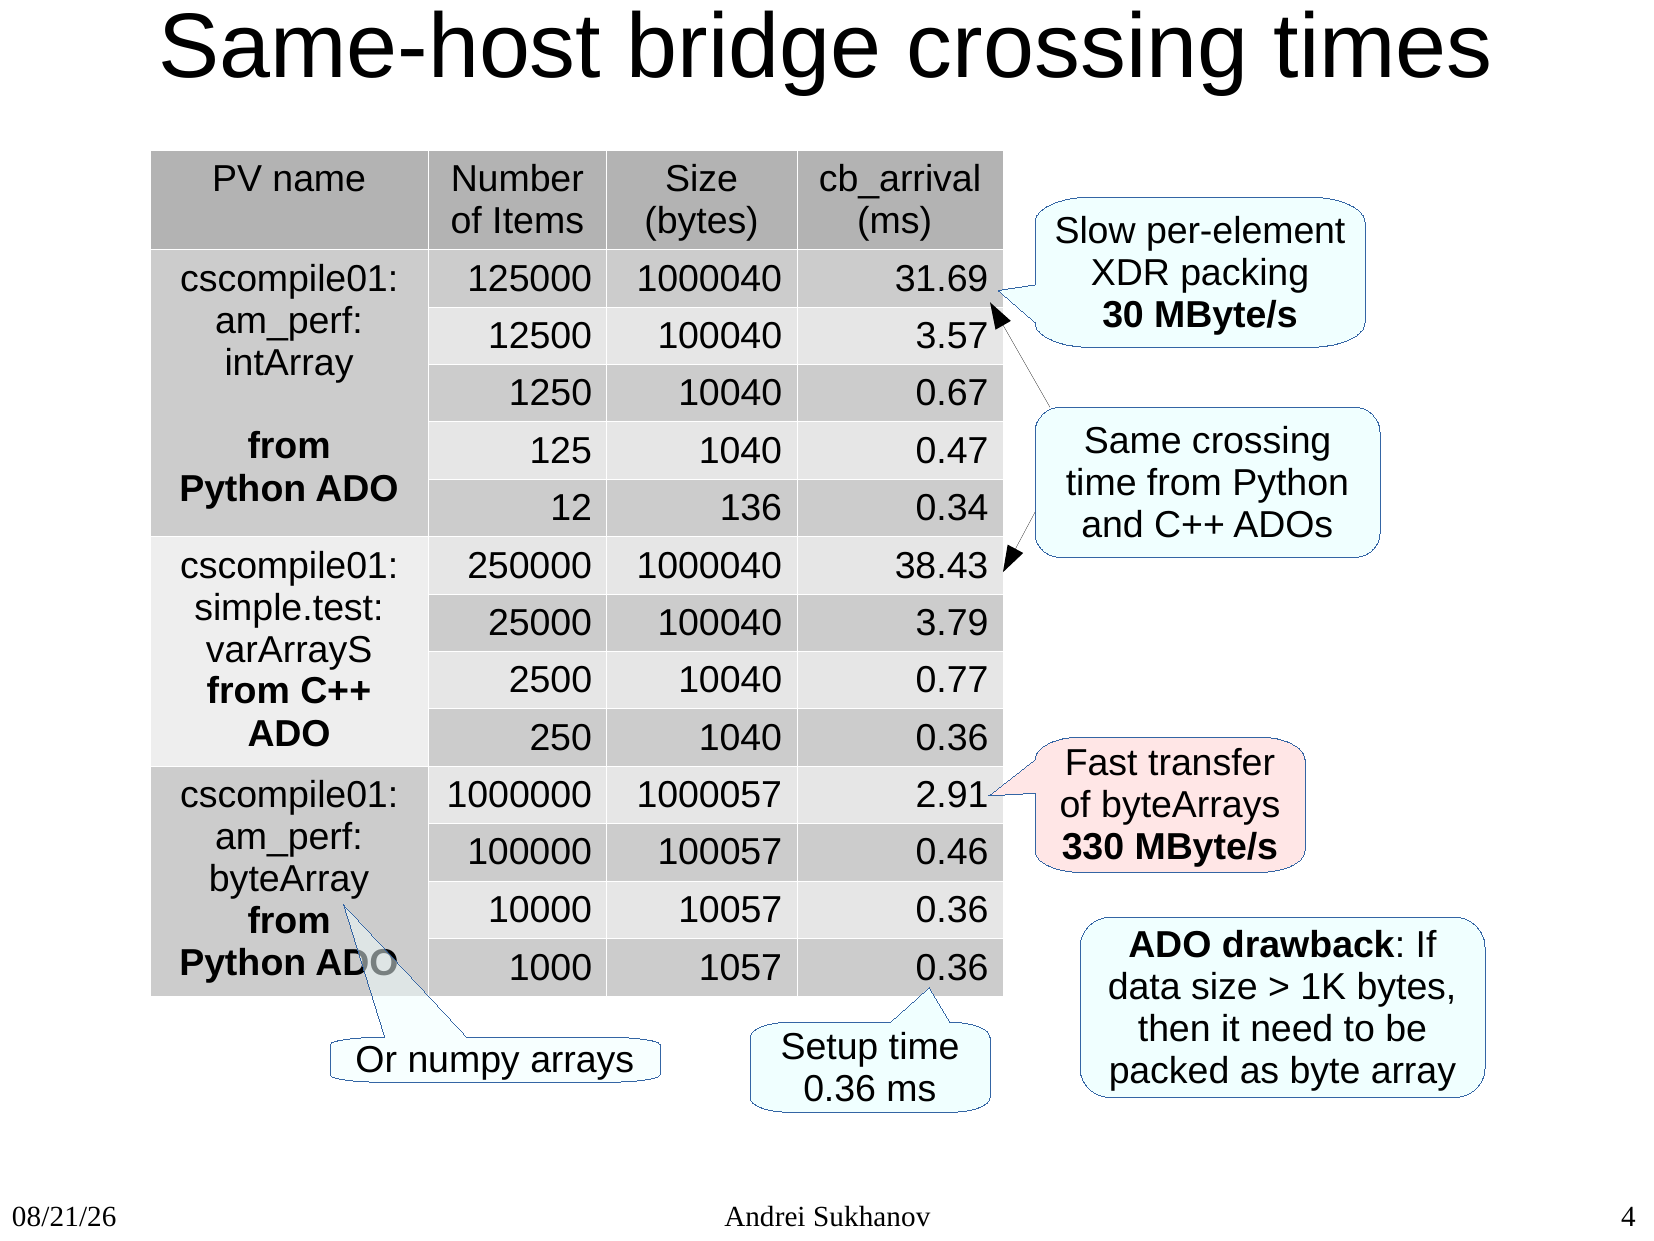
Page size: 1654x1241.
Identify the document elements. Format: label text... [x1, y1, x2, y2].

table_cell 125000 [429, 250, 606, 307]
table_cell 0.36 [798, 709, 1003, 766]
text_box Fast transfer of byteArrays 330 MByte/s [988, 737, 1306, 873]
table_cell 25000 [429, 595, 606, 651]
table_cell 1000040 [607, 250, 797, 307]
table_cell 1040 [607, 422, 797, 479]
table_cell 125 [429, 422, 606, 479]
text_box Same crossing time from Python and C++ ADOs [1035, 407, 1381, 558]
table_cell 3.57 [798, 308, 1003, 364]
table_cell cscompile01: simple.test: varArrayS from C++ ADO [151, 537, 428, 766]
table_cell 250000 [429, 537, 606, 594]
table_cell 1000 [429, 939, 606, 996]
table_cell 2500 [429, 652, 606, 708]
table_cell 100040 [607, 308, 797, 364]
table_cell 0.46 [798, 824, 1003, 881]
table_cell 3.79 [798, 595, 1003, 651]
table_cell 0.77 [798, 652, 1003, 708]
table_cell 100057 [607, 824, 797, 881]
table_cell 12 [429, 480, 606, 536]
text_box Or numpy arrays [330, 904, 661, 1083]
table_cell 10040 [607, 652, 797, 708]
table_cell 10057 [607, 882, 797, 938]
table_cell 1000040 [607, 537, 797, 594]
table_cell 31.69 [798, 250, 1003, 307]
table_cell 10000 [429, 882, 606, 938]
table_cell 10040 [607, 365, 797, 421]
table_cell 12500 [429, 308, 606, 364]
table_cell 1250 [429, 365, 606, 421]
table_cell 2.91 [798, 767, 1003, 823]
text_box ADO drawback: If data size > 1K bytes, then it need to be packed as byte array [1080, 917, 1486, 1098]
table_cell 38.43 [798, 537, 1003, 594]
text_box Slow per-element XDR packing 30 MByte/s [998, 197, 1366, 348]
table_cell 1000000 [429, 767, 606, 823]
table_cell 1040 [607, 709, 797, 766]
table_cell 100000 [429, 824, 606, 881]
table_header cb_arrival (ms) [798, 151, 1003, 249]
table_cell 0.36 [798, 939, 1003, 996]
text_box Setup time 0.36 ms [750, 987, 991, 1113]
table_cell 0.36 [798, 882, 1003, 938]
table_header PV name [151, 151, 428, 249]
table_cell 250 [429, 709, 606, 766]
table_cell 0.34 [798, 480, 1003, 536]
table_cell 1057 [607, 939, 797, 996]
table_cell 100040 [607, 595, 797, 651]
table_cell 0.67 [798, 365, 1003, 421]
table_cell cscompile01: am_perf: intArray from Python ADO [151, 250, 428, 536]
table_cell 136 [607, 480, 797, 536]
title Same-host bridge crossing times [82, 0, 1571, 98]
table_cell 1000057 [607, 767, 797, 823]
table_cell cscompile01: am_perf: byteArray from Python ADO [151, 767, 428, 996]
table_header Size (bytes) [607, 151, 797, 249]
table_cell 0.47 [798, 422, 1003, 479]
table_header Number of Items [429, 151, 606, 249]
